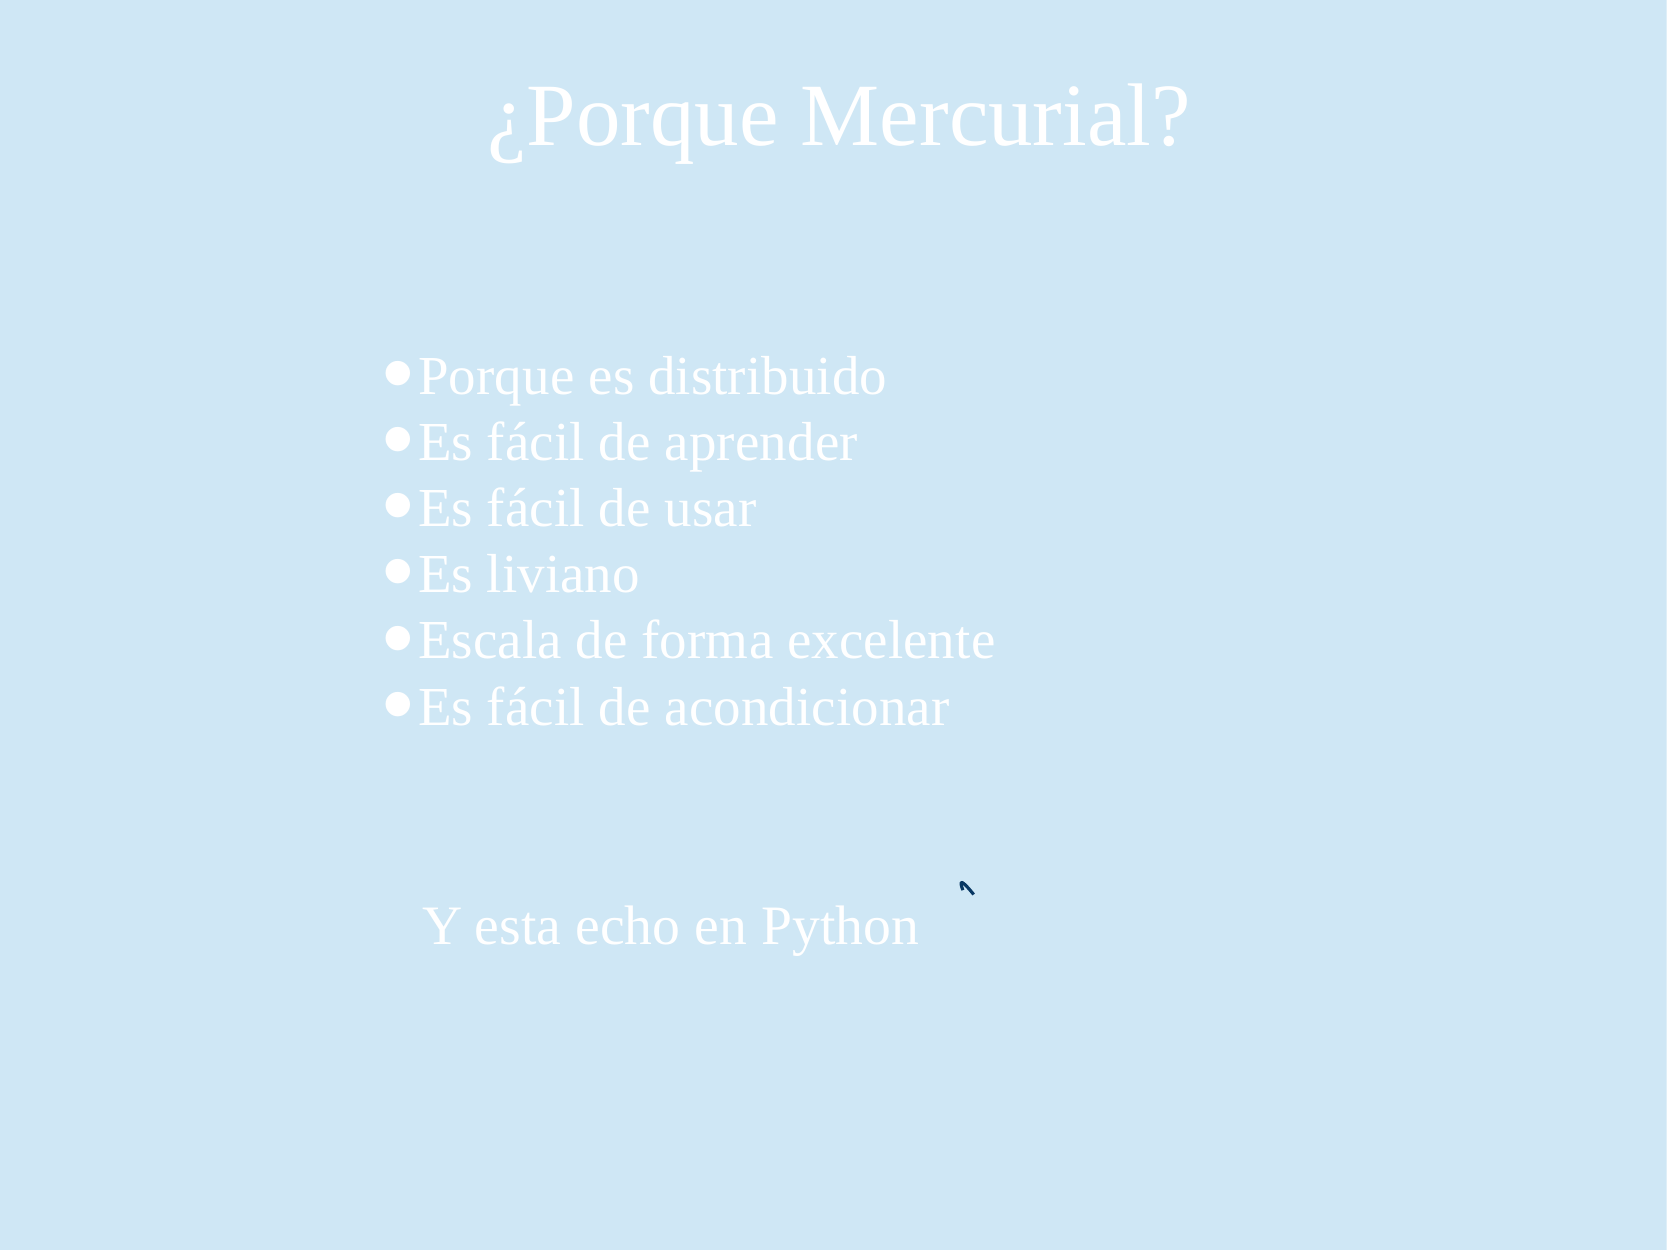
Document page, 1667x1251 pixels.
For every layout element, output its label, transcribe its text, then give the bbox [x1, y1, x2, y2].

text_box Y esta echo en Python [416, 882, 965, 970]
list Porque es distribuido Es fácil de aprender Es fácil de usar Es liviano Escala de forma excelente Es fácil de acondicionar [350, 333, 1193, 744]
title ¿Porque Mercurial? [50, 50, 1630, 213]
